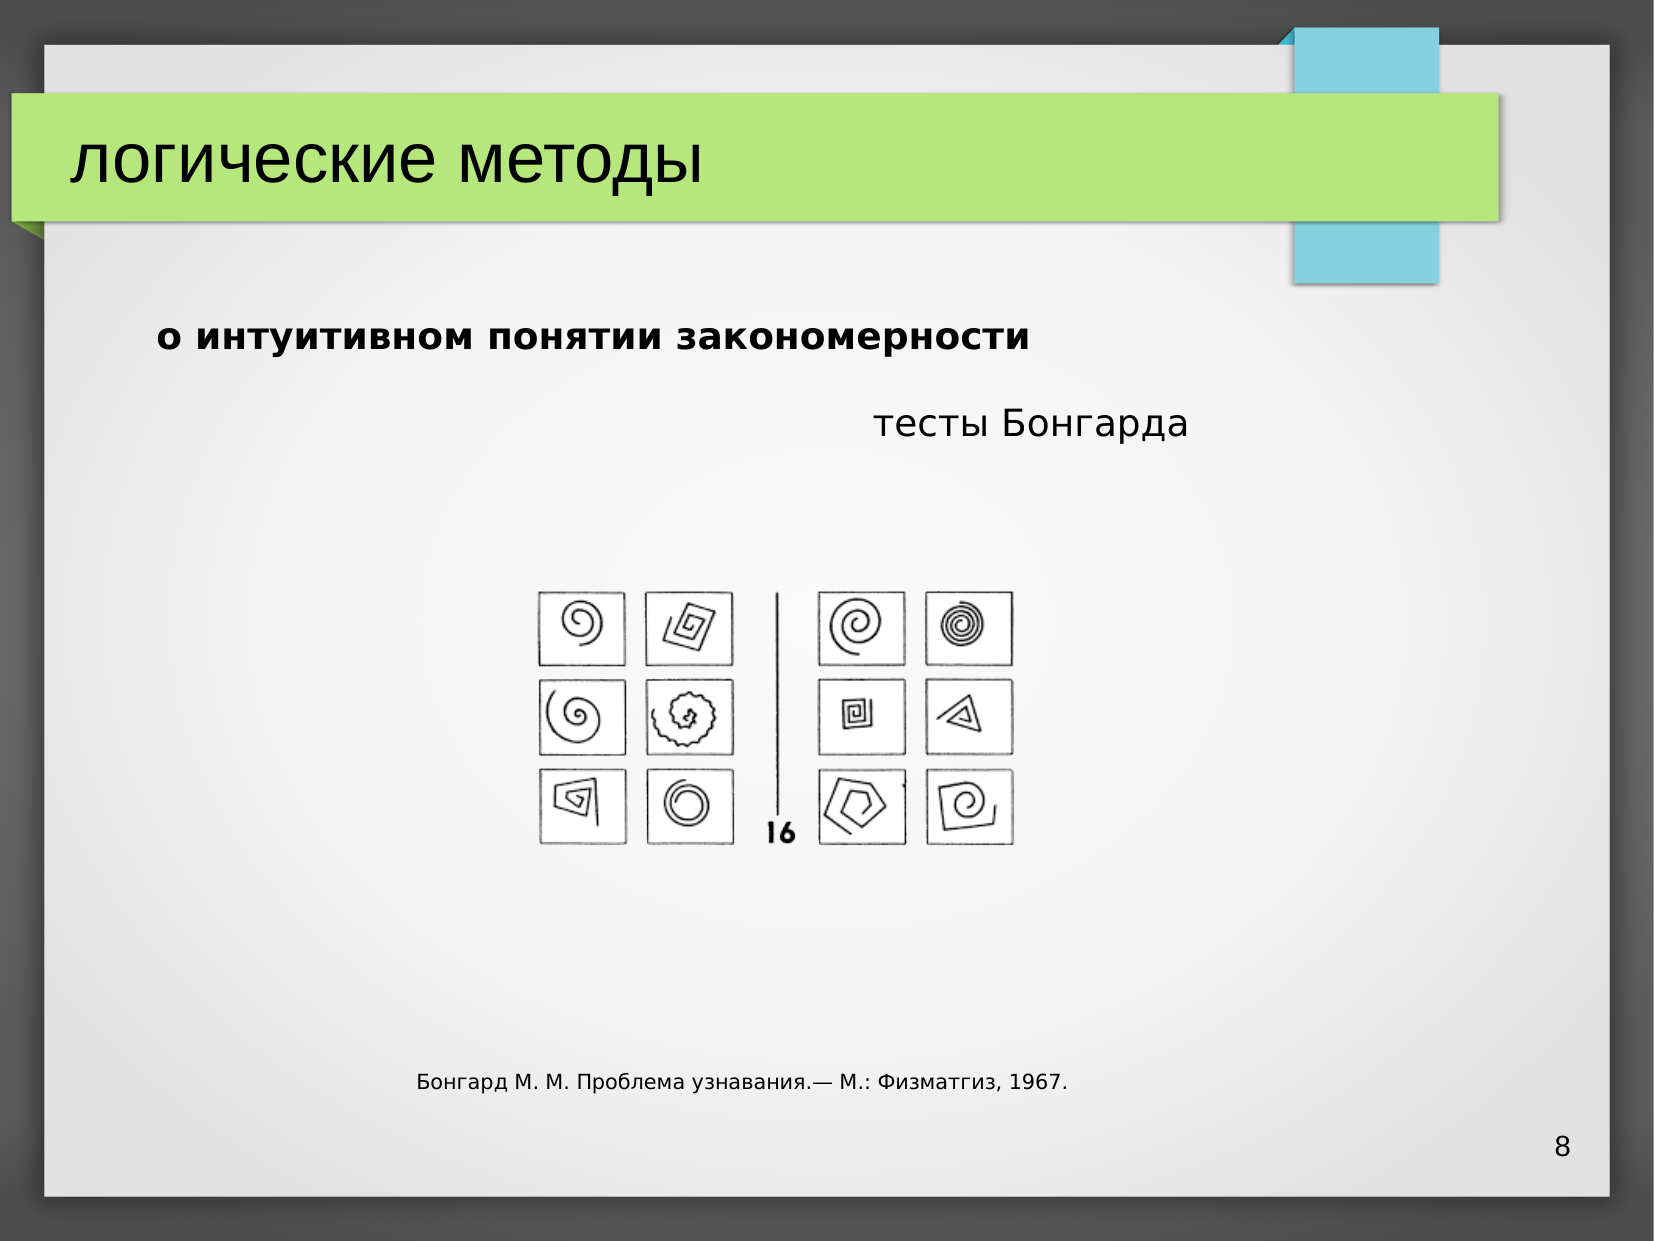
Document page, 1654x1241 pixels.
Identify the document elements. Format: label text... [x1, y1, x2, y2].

text_box Бонгард М. М. Проблема узнавания.— М.: Физматгиз, 1967. [401, 1062, 1124, 1114]
title логические методы [70, 118, 1205, 199]
picture [0, 0, 1654, 1241]
text_box о интуитивном понятии закономерности тесты Бонгарда [141, 307, 1205, 461]
